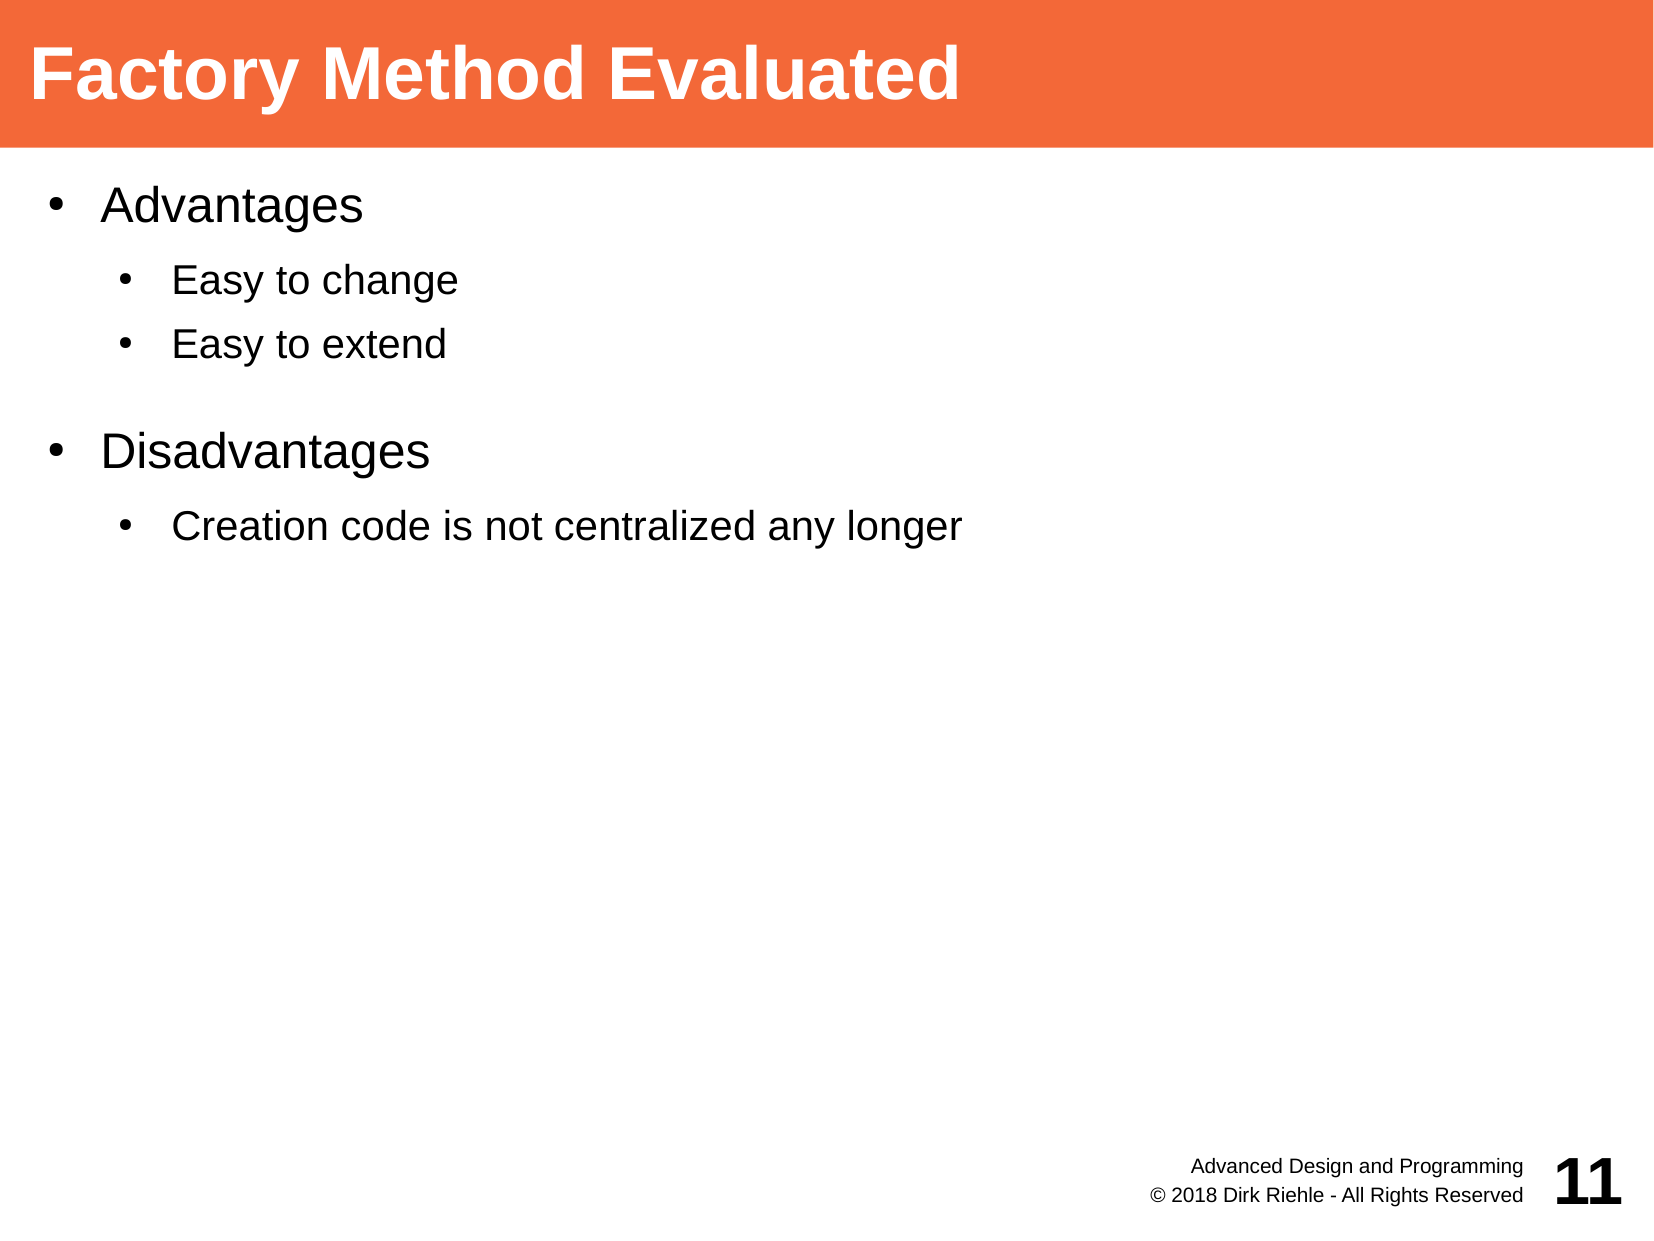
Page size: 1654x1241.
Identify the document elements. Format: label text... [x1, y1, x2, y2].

title Factory Method Evaluated [0, 0, 1654, 148]
list Advantages Easy to change Easy to extend Disadvantages Creation code is not centralized any longer [29, 177, 1625, 1063]
